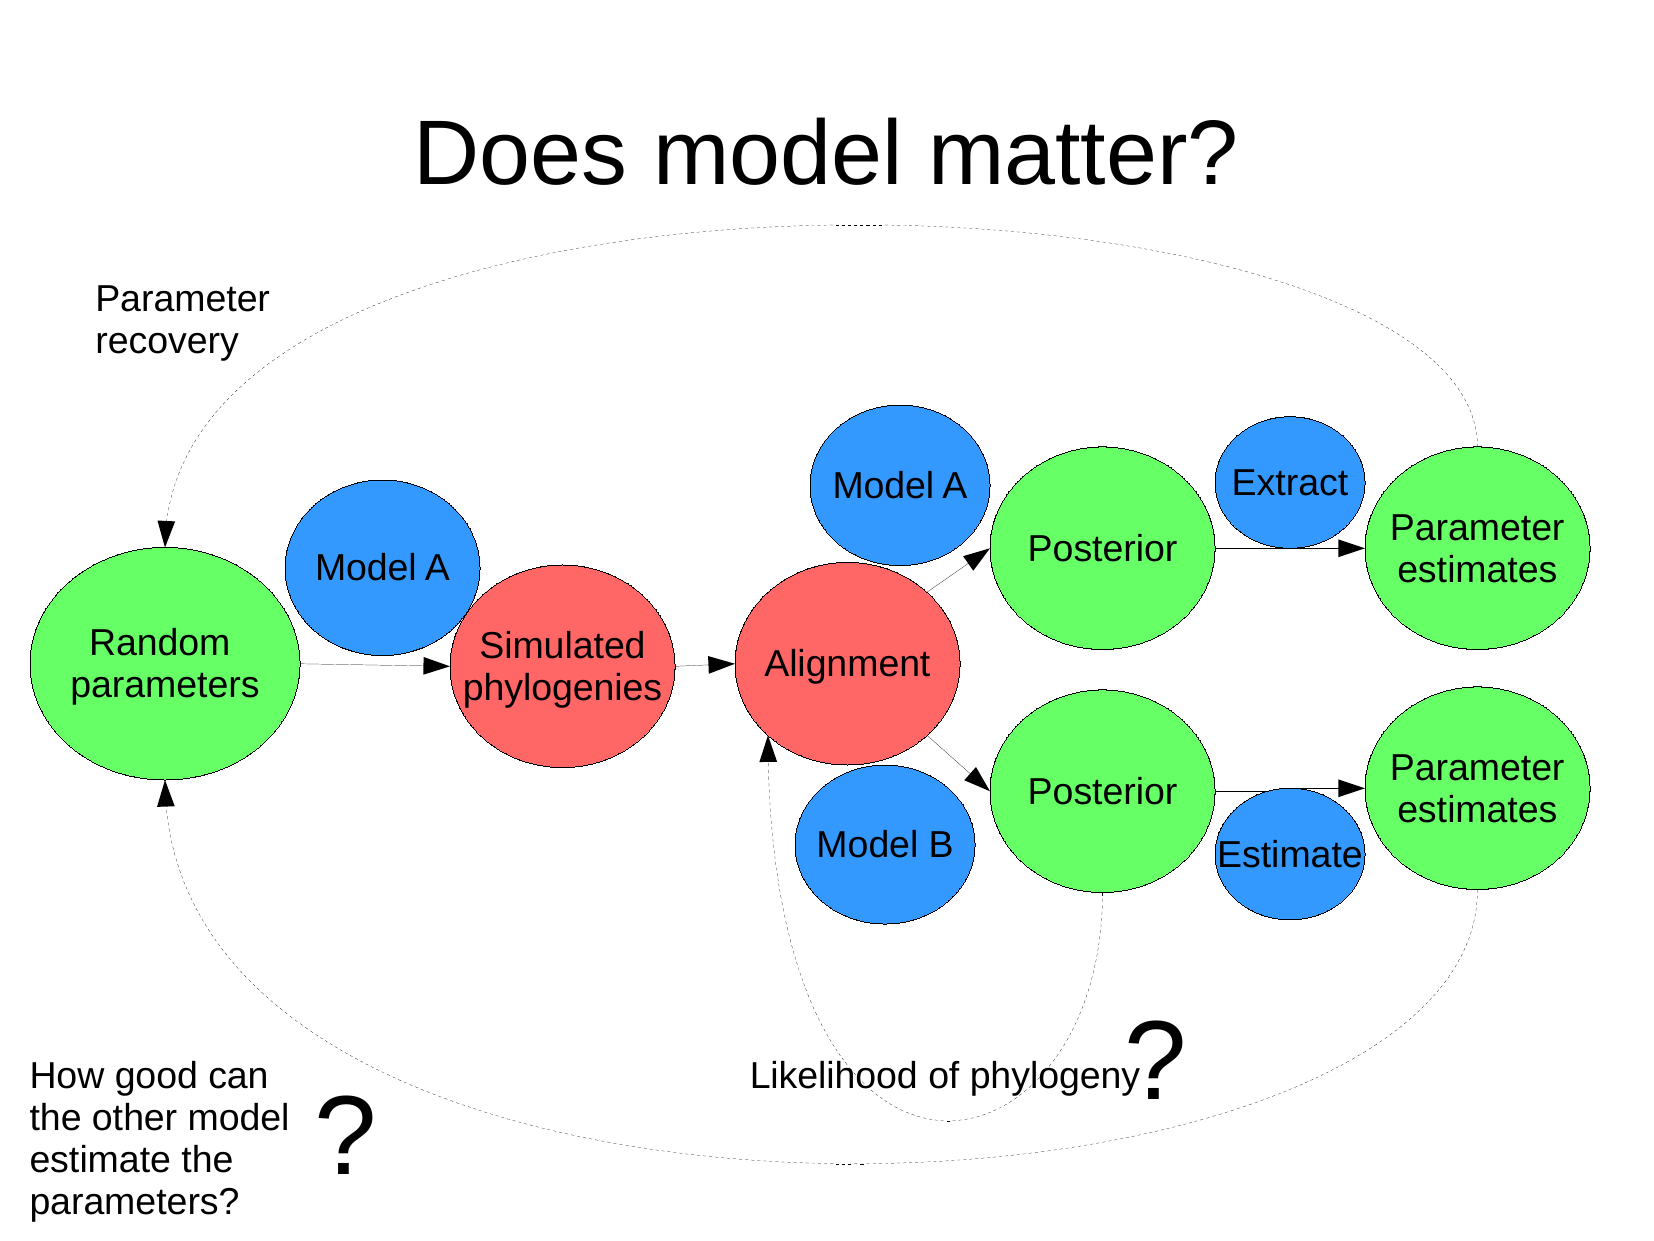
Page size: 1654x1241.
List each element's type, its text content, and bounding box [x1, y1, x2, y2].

text_box ? [1110, 990, 1203, 1131]
text_box Model A [285, 480, 481, 656]
text_box Posterior [990, 689, 1216, 893]
text_box Parameter estimates [1365, 446, 1591, 650]
text_box Parameter estimates [1365, 686, 1591, 890]
text_box Model B [795, 765, 976, 925]
text_box Random parameters [30, 547, 301, 780]
text_box Likelihood of phylogeny [735, 1046, 1110, 1104]
text_box Parameter recovery [80, 270, 286, 369]
text_box How good can the other model estimate the parameters? [14, 1047, 316, 1231]
text_box Posterior [990, 446, 1216, 650]
text_box Estimate [1215, 788, 1366, 920]
text_box Extract [1215, 416, 1366, 549]
title Does model matter? [82, 49, 1571, 257]
text_box ? [300, 1065, 393, 1206]
text_box Model A [810, 405, 991, 566]
text_box Alignment [735, 562, 961, 766]
text_box Simulated phylogenies [450, 564, 676, 768]
